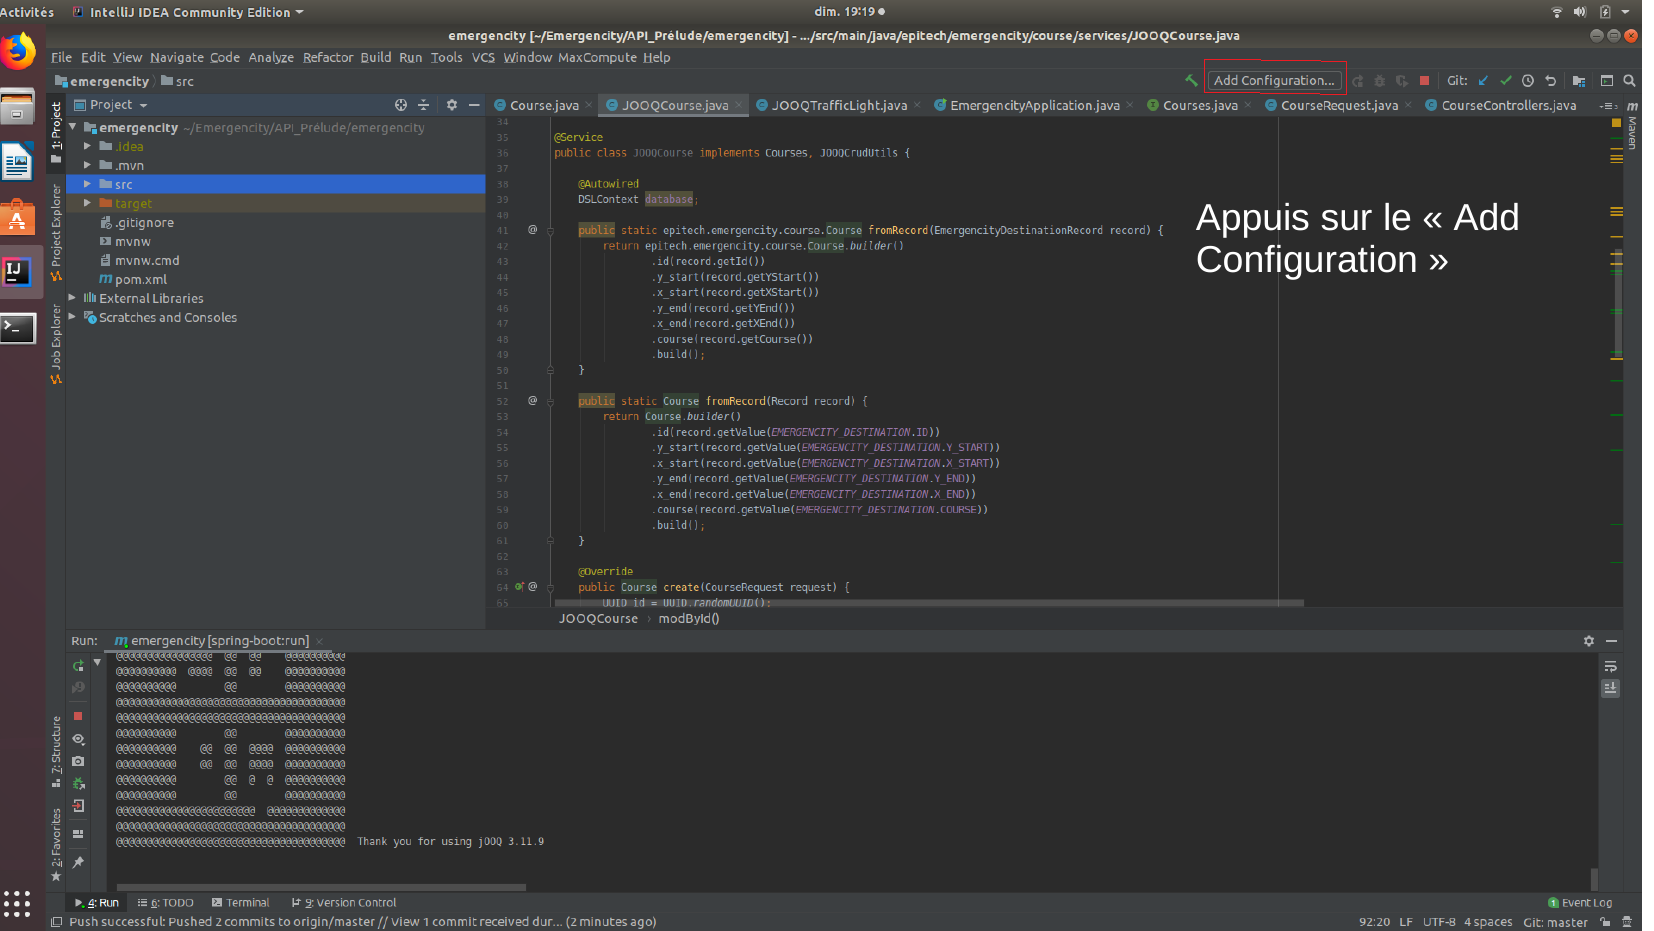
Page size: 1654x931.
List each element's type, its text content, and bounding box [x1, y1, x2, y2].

text_box Appuis sur le « Add Configuration » [1181, 188, 1560, 390]
picture [0, 0, 1642, 931]
